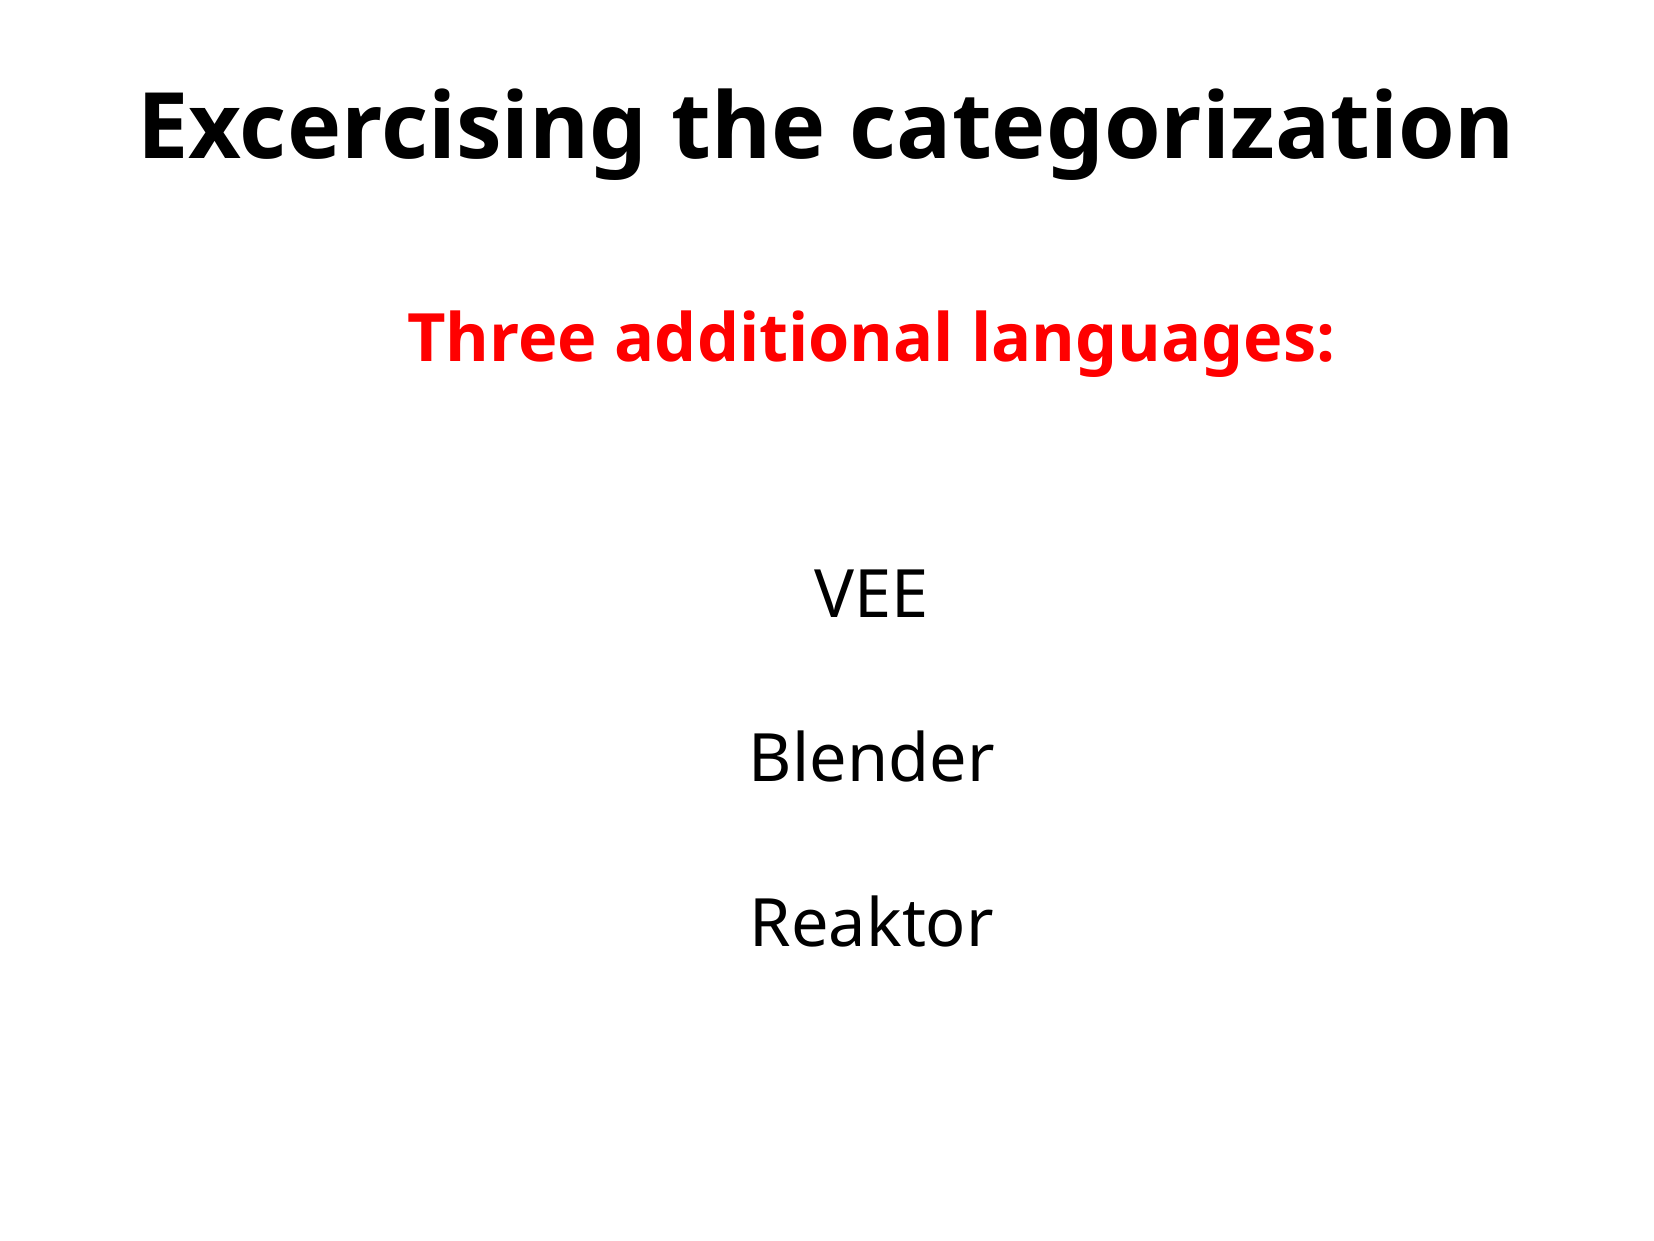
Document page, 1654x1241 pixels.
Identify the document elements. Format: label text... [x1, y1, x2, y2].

title Excercising the categorization [82, 19, 1571, 227]
list Three additional languages: VEE Blender Reaktor [82, 290, 1571, 1171]
